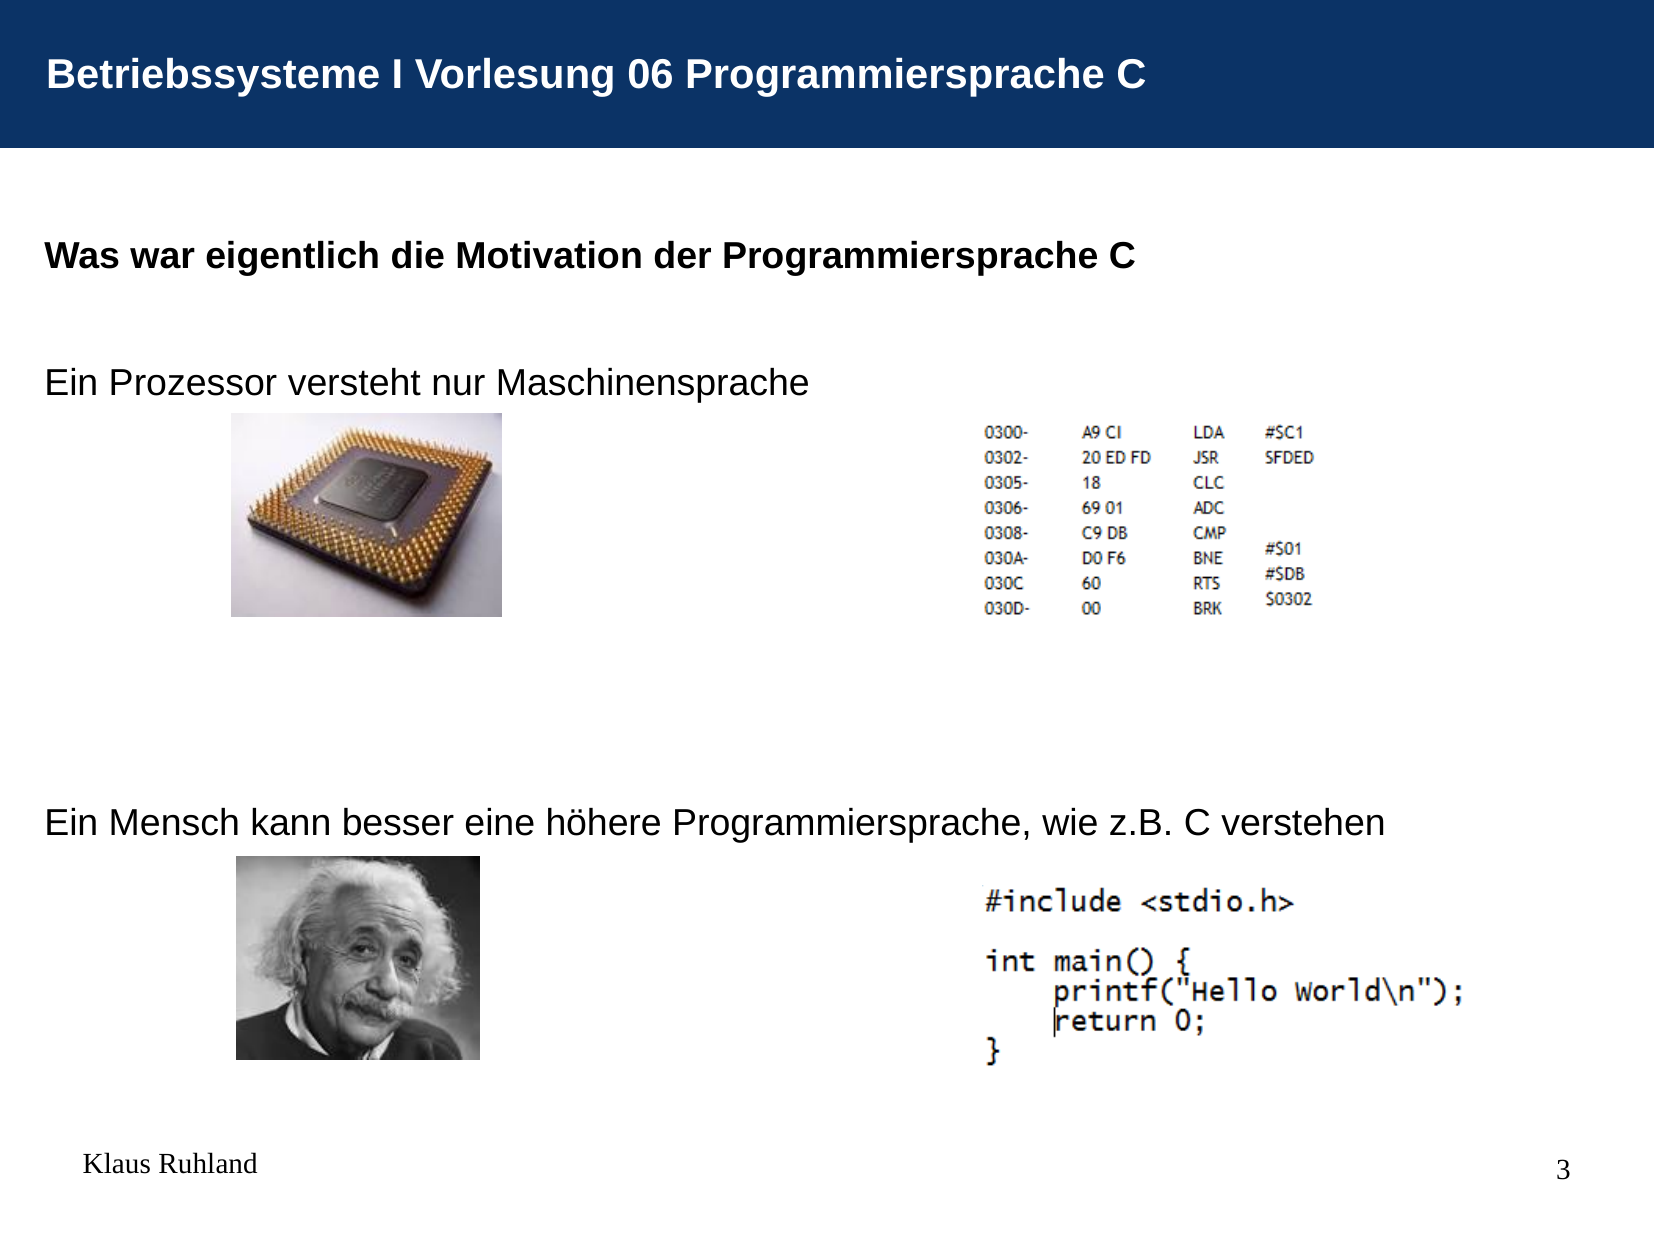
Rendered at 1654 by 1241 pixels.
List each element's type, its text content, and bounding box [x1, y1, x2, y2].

picture [231, 413, 502, 617]
text_box Was war eigentlich die Motivation der Programmiersprache C Ein Prozessor versteht nur Maschinensprache Ein Mensch kann besser eine höhere Programmiersprache, wie z.B. C verstehen [29, 206, 1565, 1001]
picture [236, 856, 480, 1060]
picture [974, 412, 1333, 621]
picture [982, 885, 1477, 1075]
